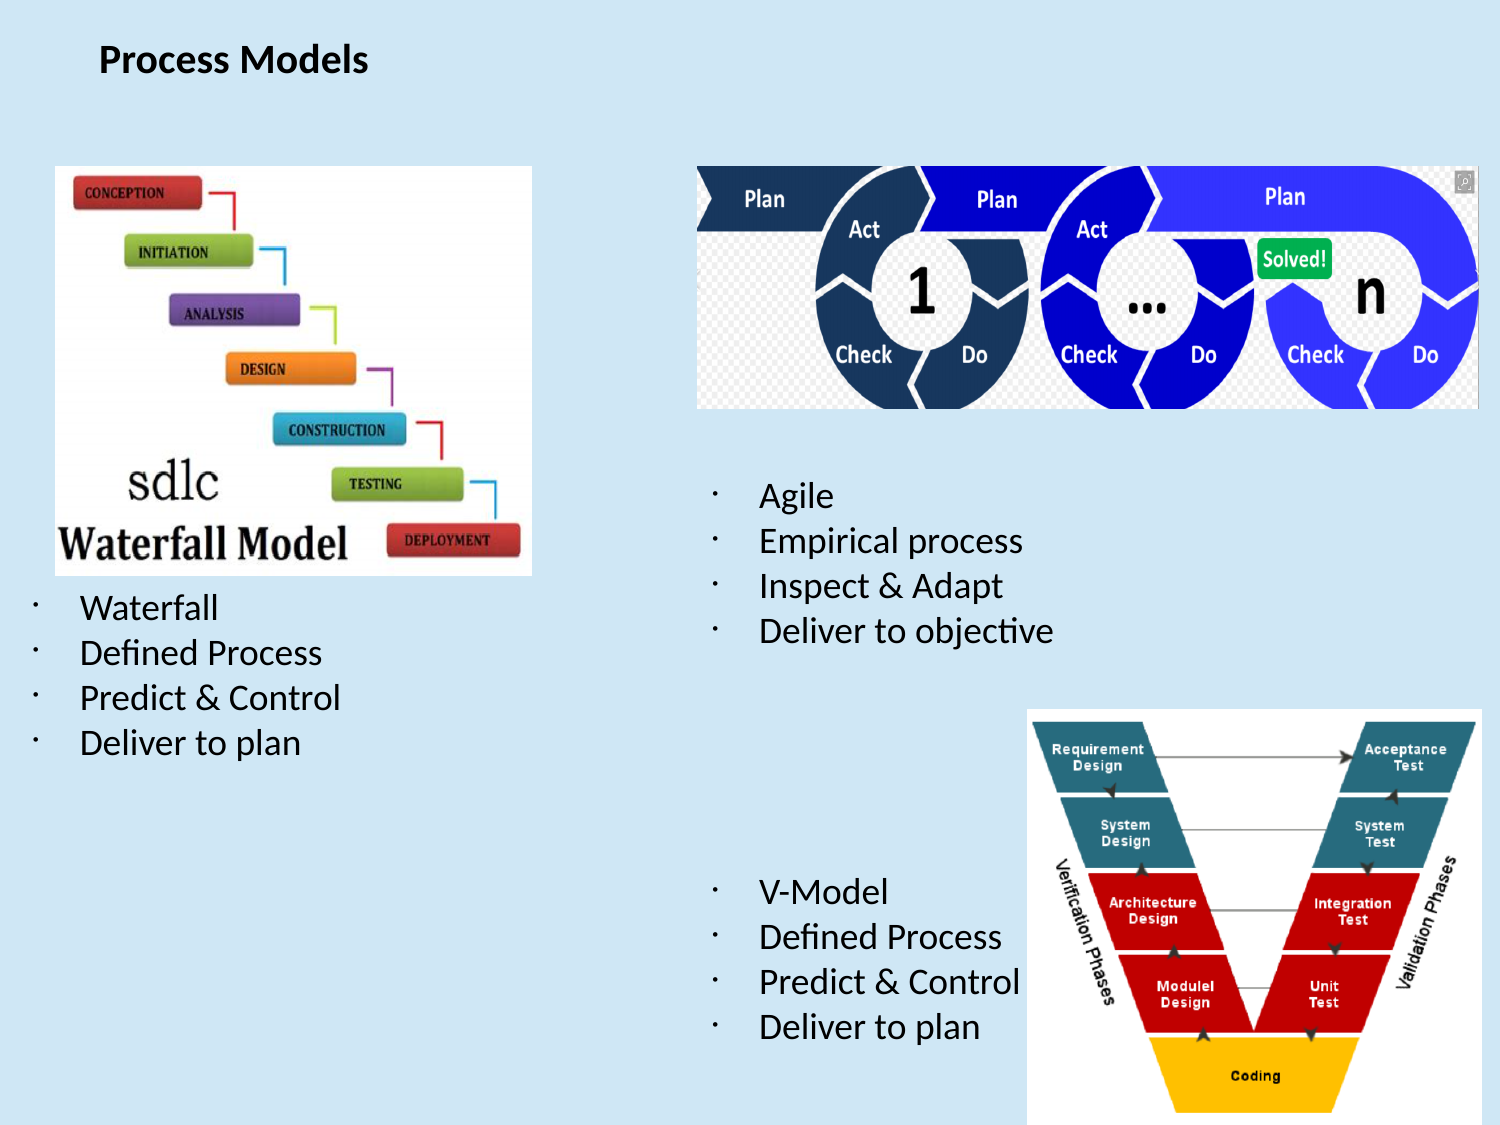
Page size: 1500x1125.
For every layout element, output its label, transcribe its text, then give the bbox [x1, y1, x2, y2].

text_box Process Models [84, 24, 877, 90]
text_box Waterfall Defined Process Predict & Control Deliver to plan [18, 575, 368, 771]
picture [55, 166, 532, 576]
text_box V-Model Defined Process Predict & Control Deliver to plan [697, 859, 1048, 1055]
text_box Agile Empirical process Inspect & Adapt Deliver to objective [697, 463, 1075, 659]
picture [697, 166, 1479, 409]
picture [1027, 709, 1482, 1125]
